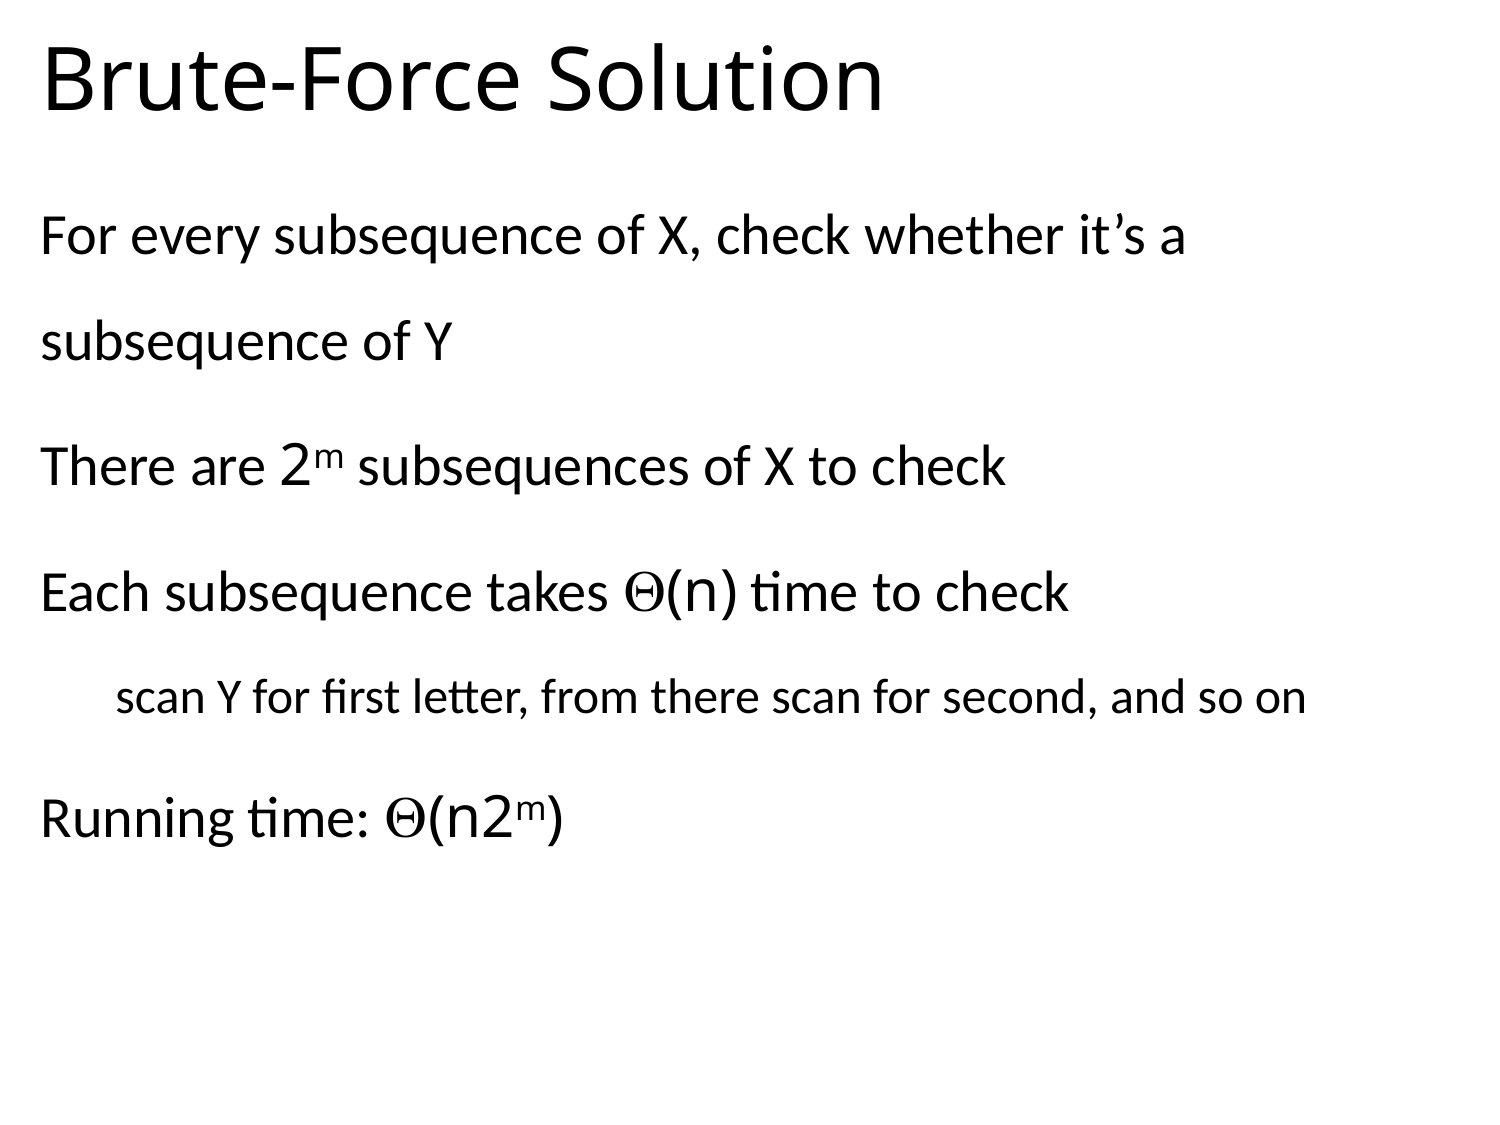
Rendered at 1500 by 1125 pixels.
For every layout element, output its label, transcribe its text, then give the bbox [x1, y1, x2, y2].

list For every subsequence of X, check whether it’s a subsequence of Y There are 2m subsequences of X to check Each subsequence takes (n) time to check scan Y for first letter, from there scan for second, and so on Running time: (n2m) [25, 154, 1469, 1014]
title Brute-Force Solution [25, 26, 1469, 138]
